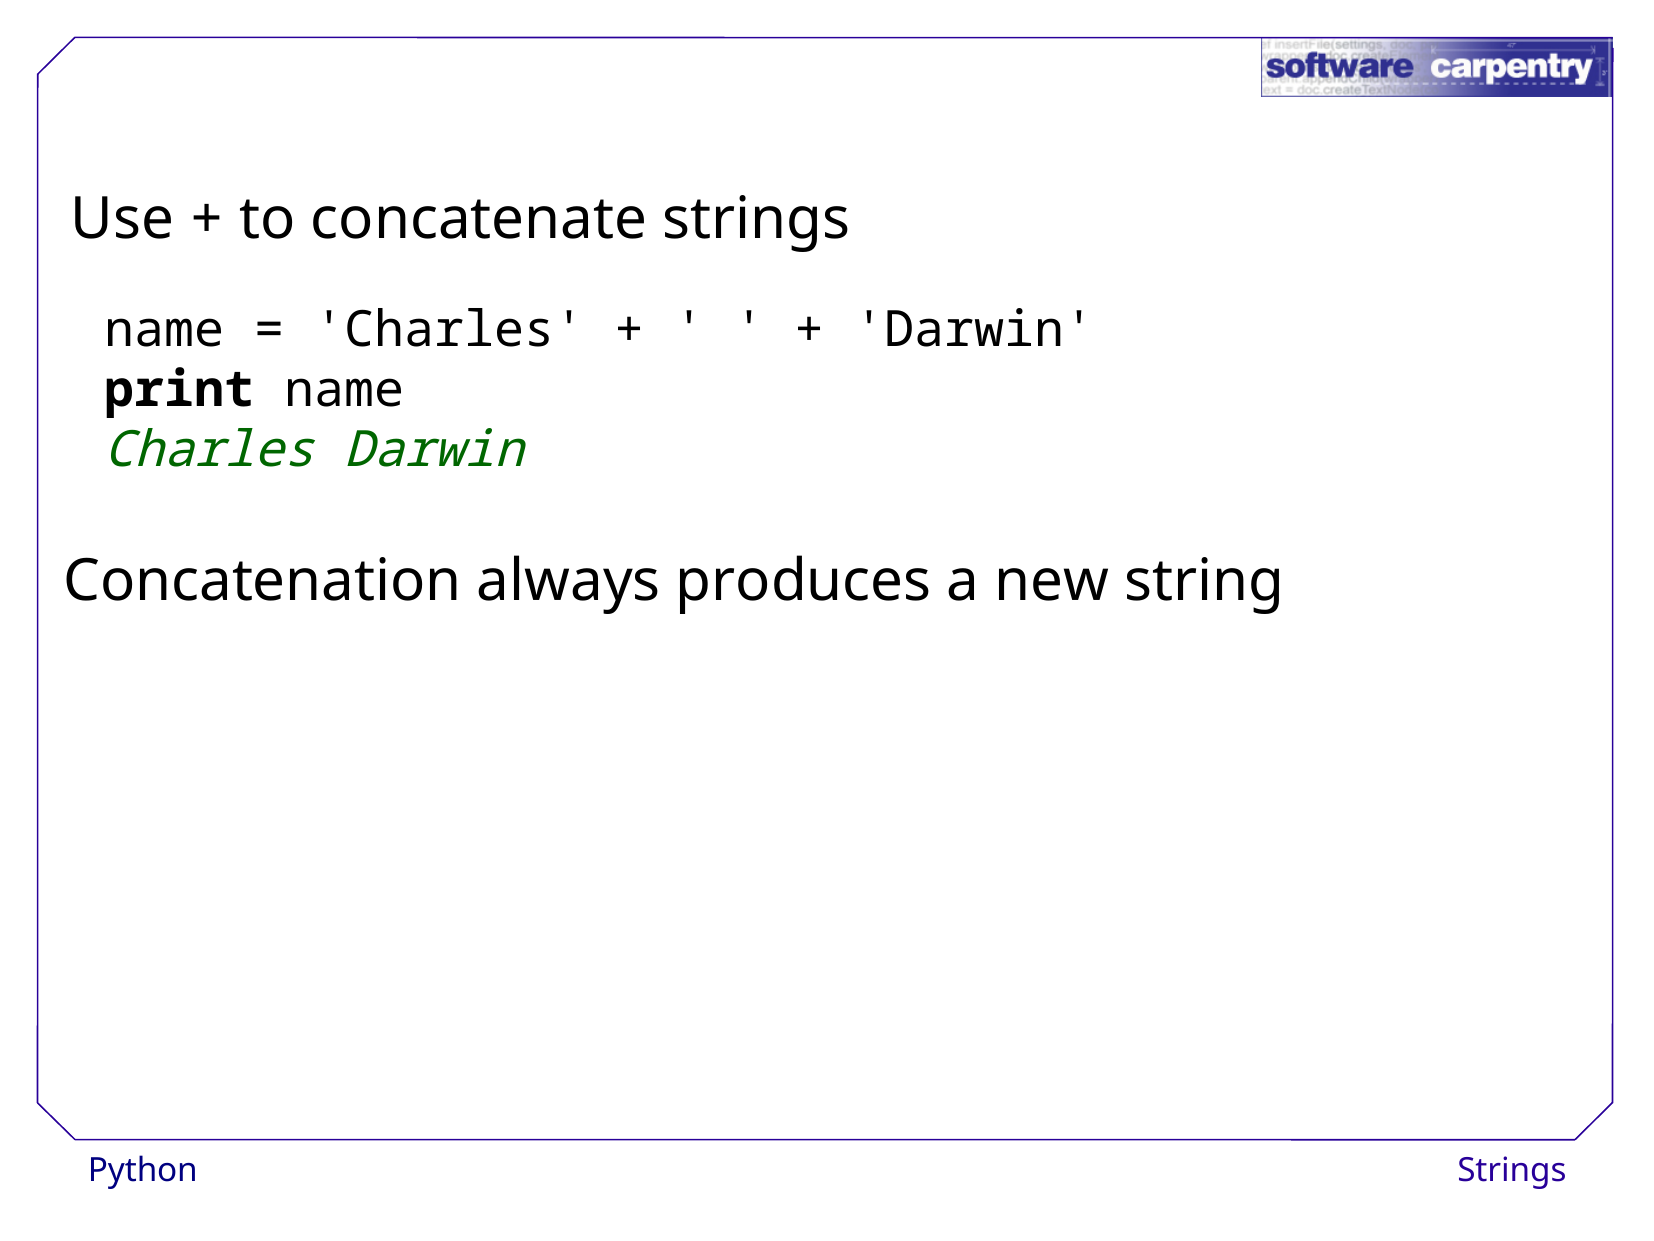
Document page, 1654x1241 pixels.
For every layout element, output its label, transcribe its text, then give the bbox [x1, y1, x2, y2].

text_box name = 'Charles' + ' ' + 'Darwin' print name Charles Darwin [89, 289, 1593, 498]
text_box Use + to concatenate strings [55, 138, 1016, 259]
text_box Concatenation always produces a new string [48, 499, 1450, 621]
picture [1261, 39, 1613, 97]
